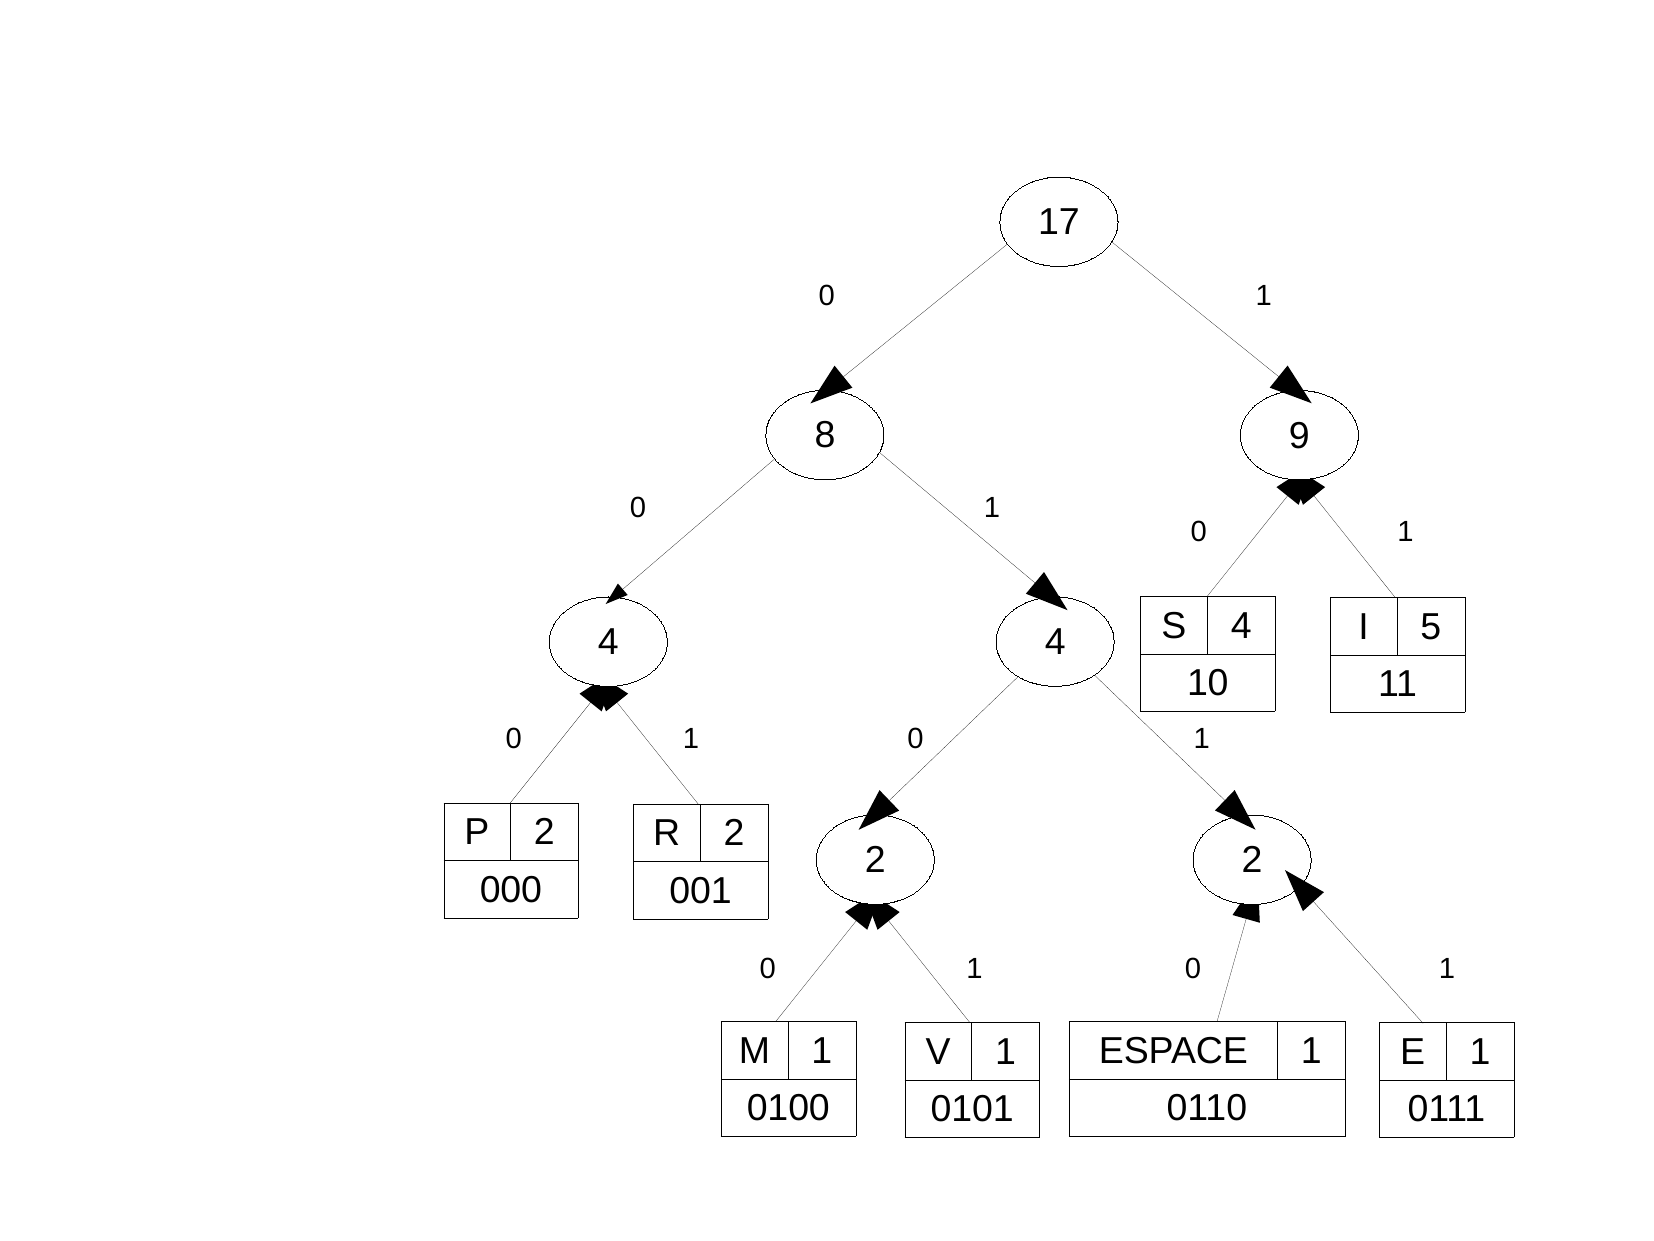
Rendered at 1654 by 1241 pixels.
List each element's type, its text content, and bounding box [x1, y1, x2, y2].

table_header 4 [1208, 597, 1275, 654]
table_cell 0111 [1380, 1081, 1514, 1137]
text_box 8 [765, 390, 884, 480]
table_cell 0110 [1070, 1080, 1345, 1136]
text_box 0 [1151, 507, 1247, 556]
text_box 0 [720, 944, 815, 993]
text_box 1 [643, 714, 739, 762]
table_header 1 [1447, 1023, 1514, 1080]
text_box 0 [590, 483, 686, 532]
table_cell 11 [1331, 656, 1465, 712]
text_box 1 [1154, 714, 1250, 762]
text_box 4 [996, 597, 1115, 687]
table_header R [634, 805, 700, 861]
table_header 2 [701, 805, 768, 861]
text_box 9 [1240, 390, 1359, 480]
table_header E [1380, 1023, 1446, 1080]
table_header S [1141, 597, 1207, 654]
text_box 1 [1399, 944, 1495, 993]
table_cell 001 [634, 862, 768, 919]
text_box 1 [927, 944, 1022, 993]
table_cell 0101 [906, 1081, 1039, 1137]
table_header V [906, 1023, 971, 1080]
text_box 0 [1145, 944, 1241, 993]
text_box 0 [466, 714, 562, 762]
table_cell 000 [445, 861, 578, 918]
table_header I [1331, 598, 1397, 655]
text_box 1 [1216, 271, 1312, 320]
table_header P [445, 804, 510, 860]
table_cell 10 [1141, 655, 1275, 711]
text_box 17 [999, 177, 1119, 267]
table_header 1 [972, 1023, 1039, 1080]
text_box 2 [816, 815, 935, 905]
text_box 4 [549, 596, 668, 687]
text_box 1 [944, 483, 1040, 532]
text_box 2 [1193, 815, 1312, 905]
table_header ESPACE [1070, 1022, 1277, 1079]
text_box 0 [868, 714, 963, 762]
table_header 5 [1398, 598, 1465, 655]
text_box 1 [1358, 507, 1453, 556]
table_header 2 [511, 804, 578, 860]
table_cell 0100 [722, 1080, 856, 1136]
table_header 1 [789, 1022, 856, 1079]
table_header 1 [1278, 1022, 1345, 1079]
text_box 0 [779, 271, 875, 320]
table_header M [722, 1022, 788, 1079]
